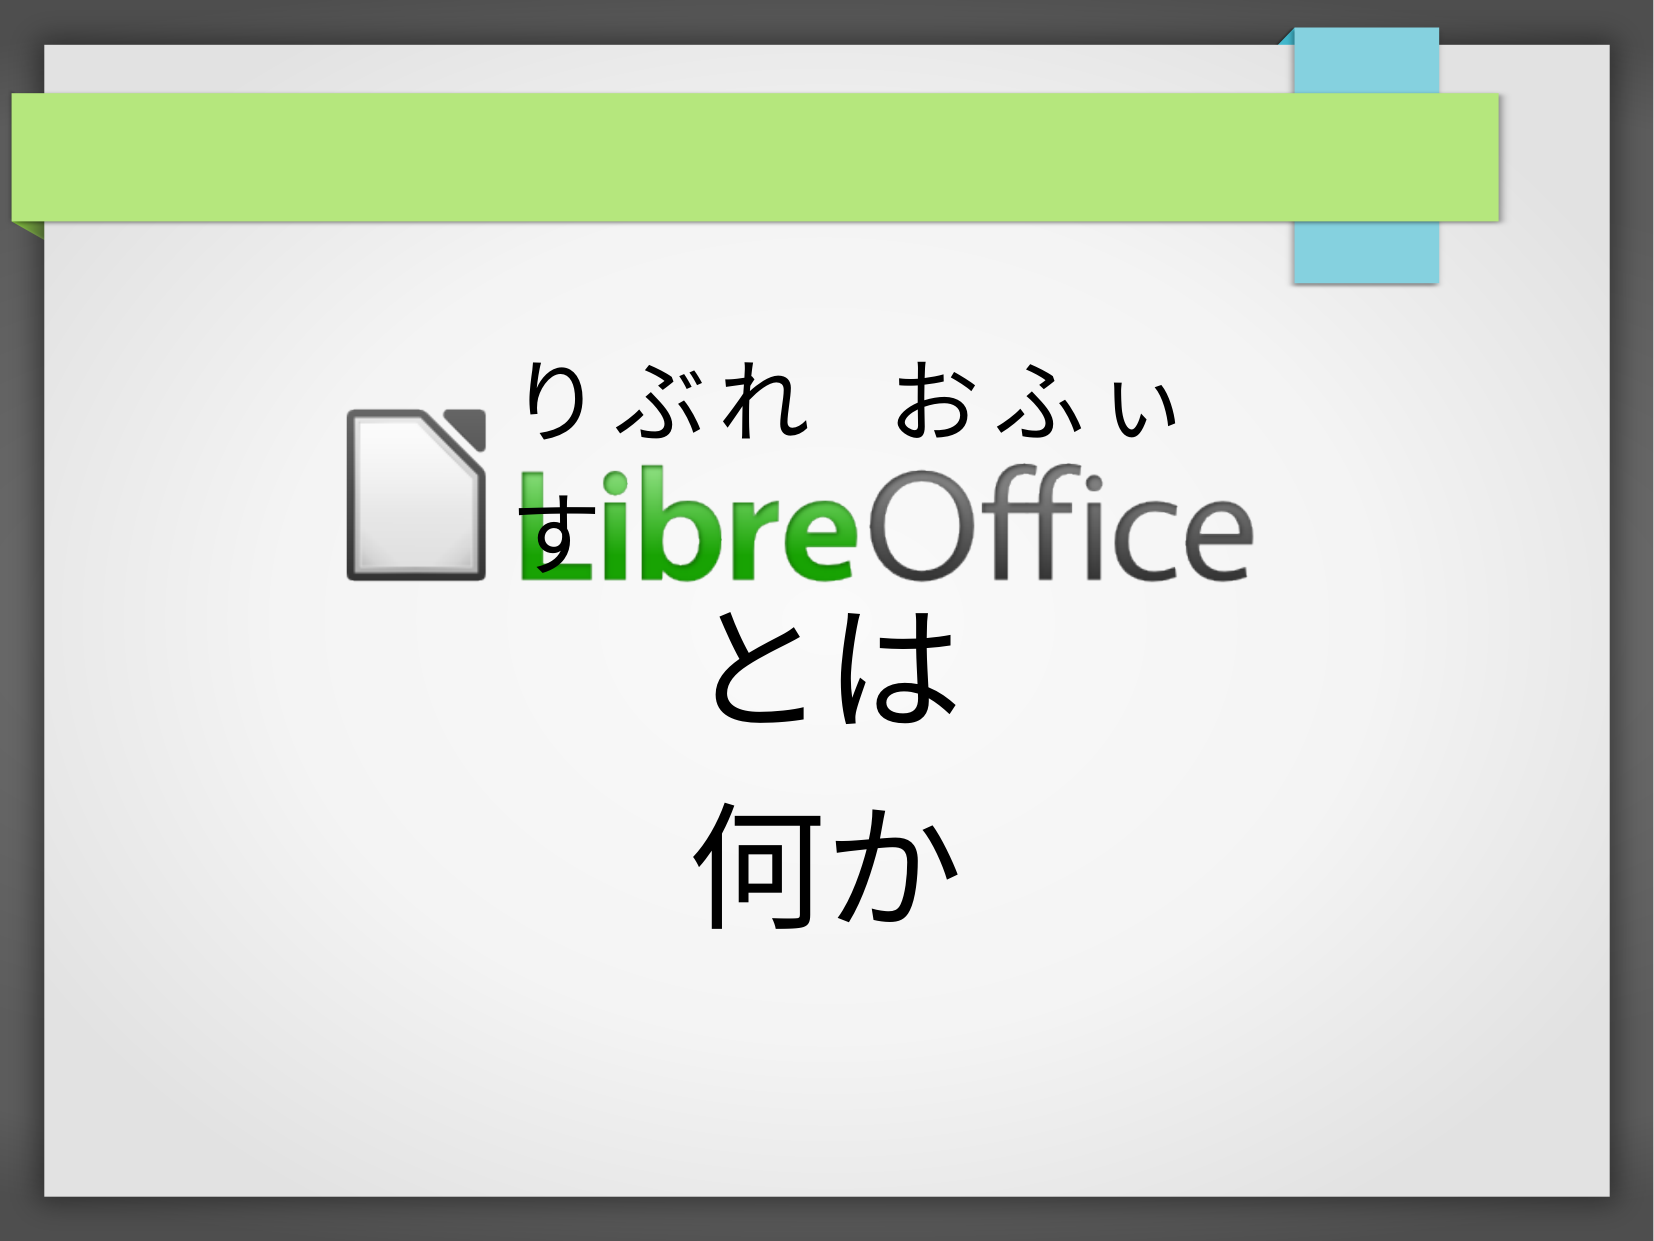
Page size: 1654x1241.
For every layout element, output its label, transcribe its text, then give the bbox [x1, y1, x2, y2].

subtitle とは 何か [81, 498, 1570, 1020]
picture [0, 0, 1654, 1241]
text_box りぶれ おふぃす [496, 321, 1281, 429]
